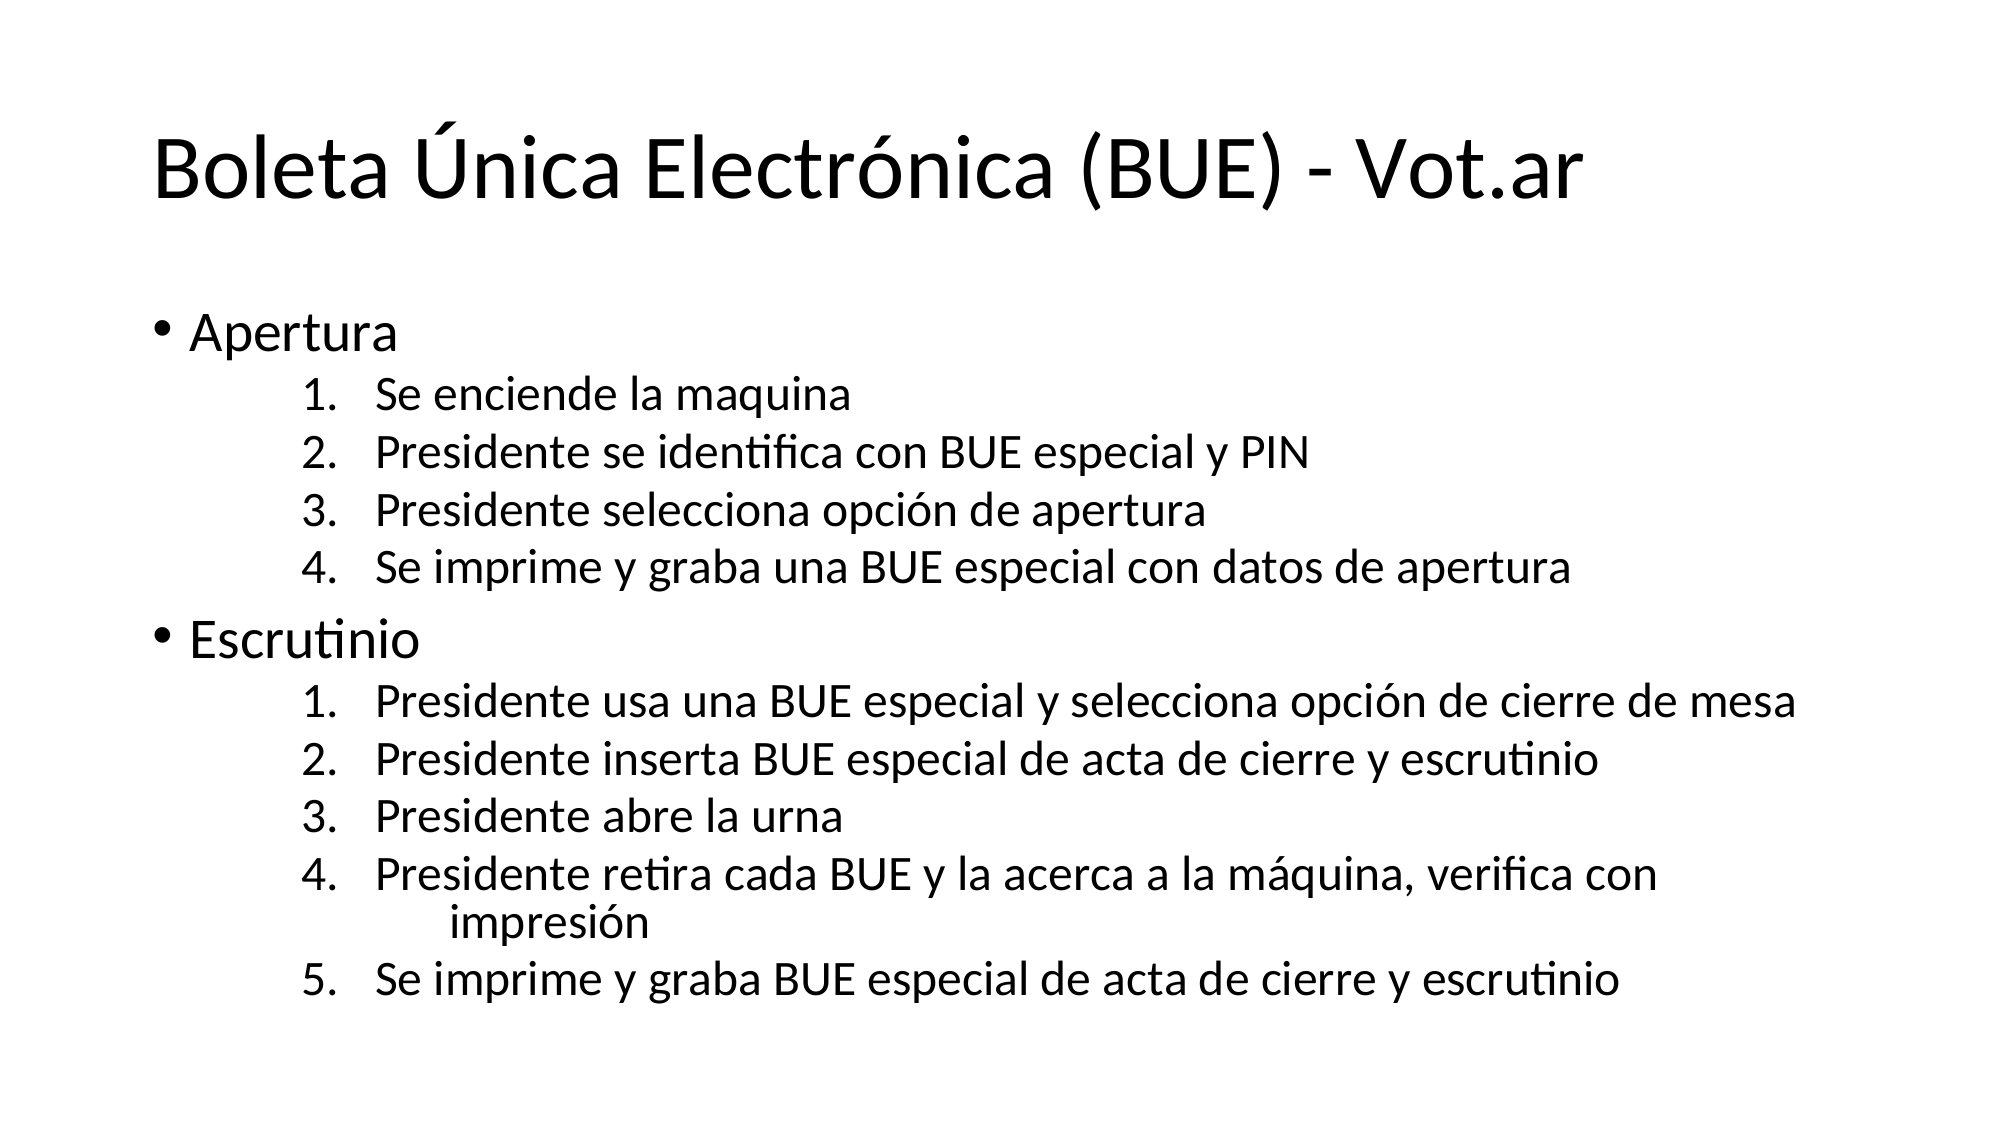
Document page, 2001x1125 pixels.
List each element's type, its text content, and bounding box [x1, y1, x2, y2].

title Boleta Única Electrónica (BUE) - Vot.ar [137, 59, 1863, 278]
list Apertura Se enciende la maquina Presidente se identifica con BUE especial y PIN Presidente selecciona opción de apertura Se imprime y graba una BUE especial con datos de apertura Escrutinio Presidente usa una BUE especial y selecciona opción de cierre de mesa Presidente inserta BUE especial de acta de cierre y escrutinio Presidente abre la urna Presidente retira cada BUE y la acerca a la máquina, verifica con impresión Se imprime y graba BUE especial de acta de cierre y escrutinio [137, 299, 1863, 1014]
